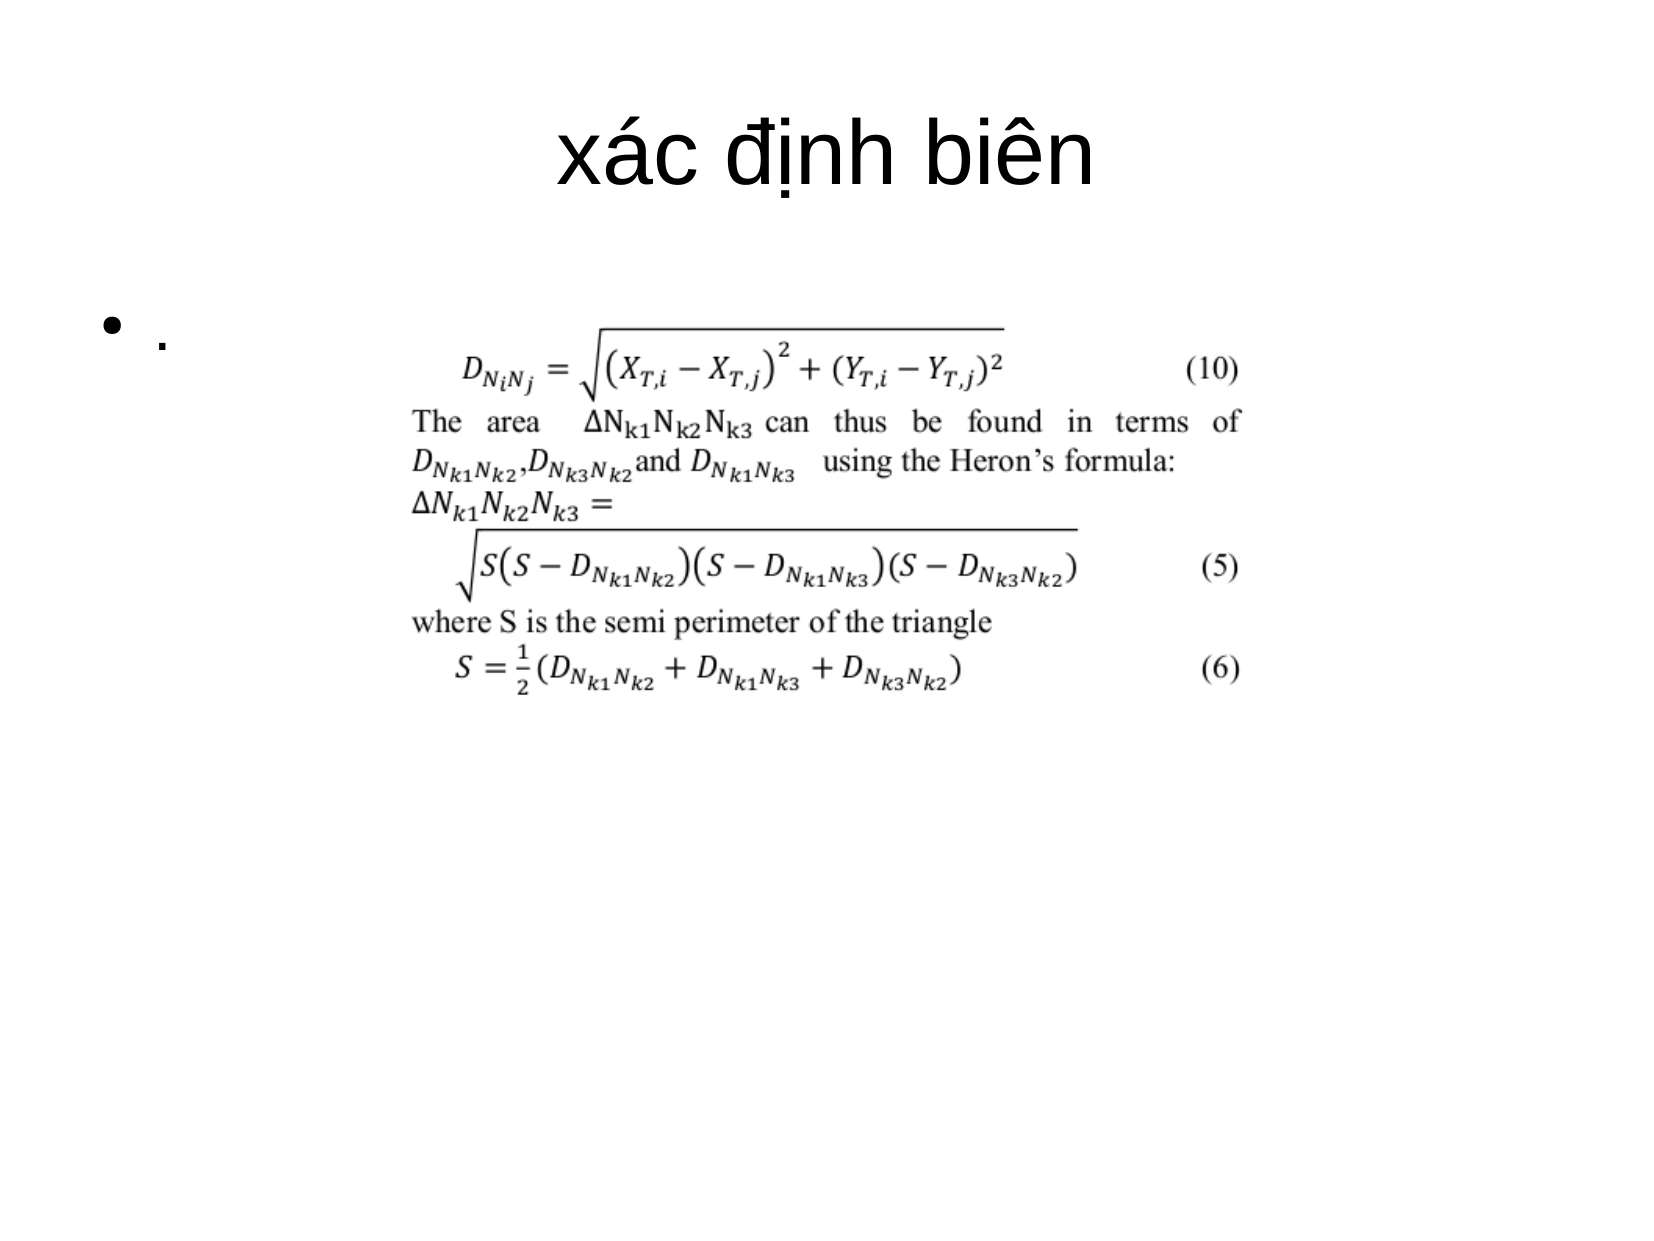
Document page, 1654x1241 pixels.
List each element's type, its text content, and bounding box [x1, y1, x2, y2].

title xác định biên [82, 49, 1571, 257]
picture [382, 249, 1297, 731]
list . [82, 290, 1538, 1010]
